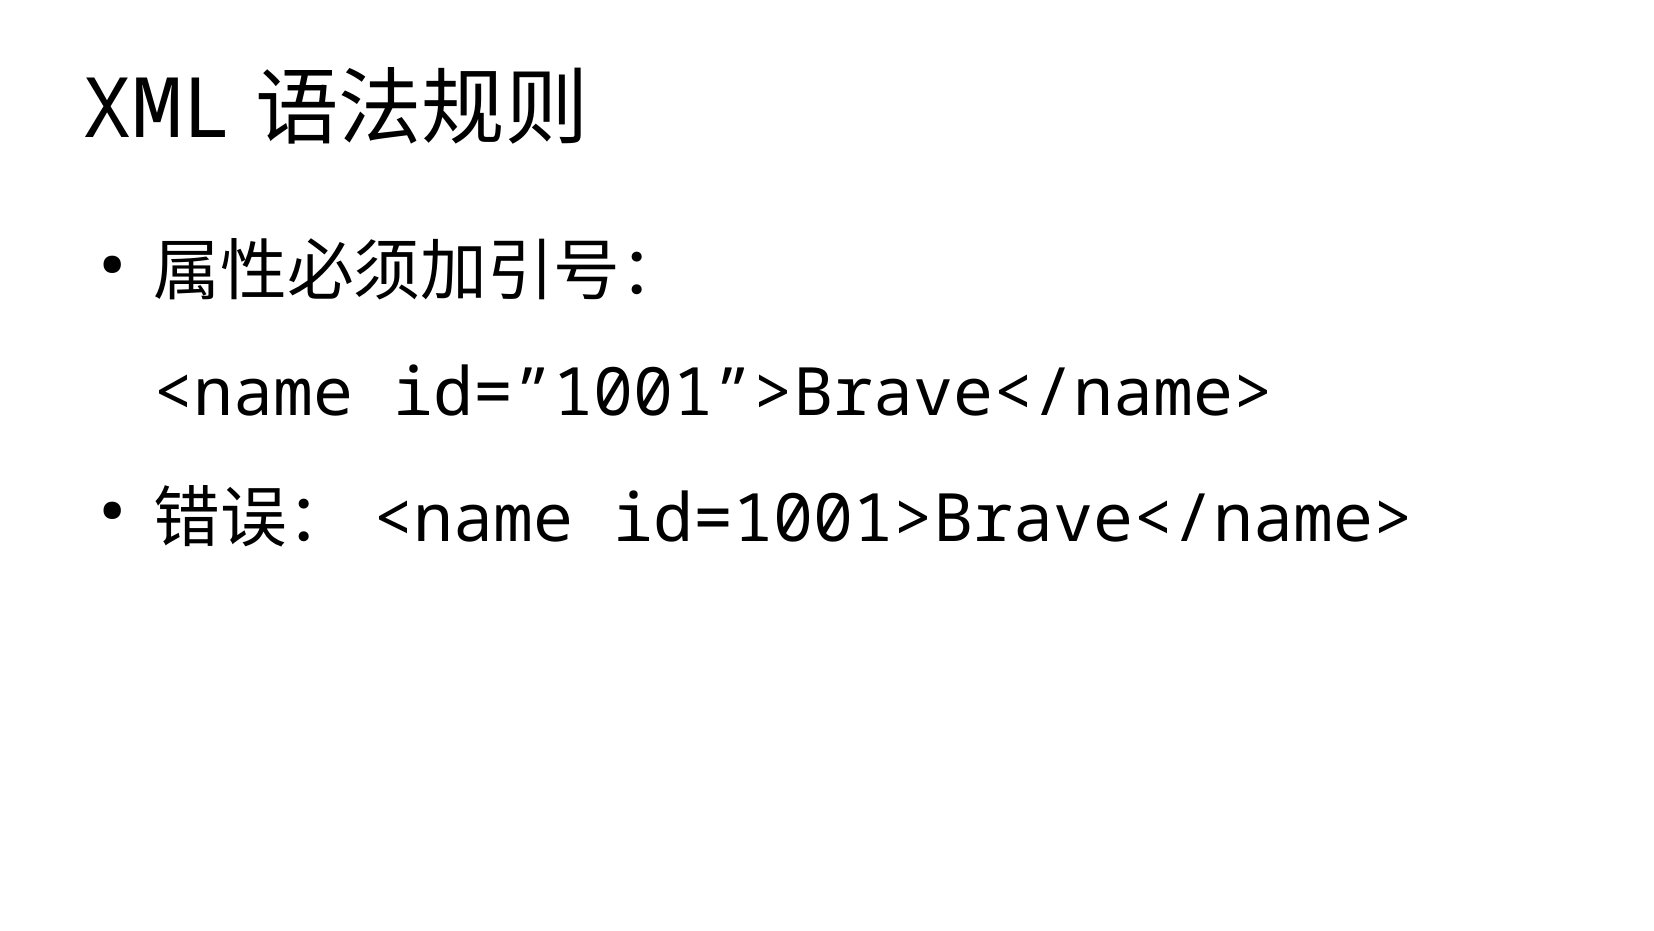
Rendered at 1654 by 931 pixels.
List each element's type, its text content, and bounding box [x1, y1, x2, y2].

title XML语法规则 [82, 37, 1571, 166]
list 属性必须加引号： <name id=”1001”>Brave</name> 错误：<name id=1001>Brave</name> [82, 217, 1571, 863]
